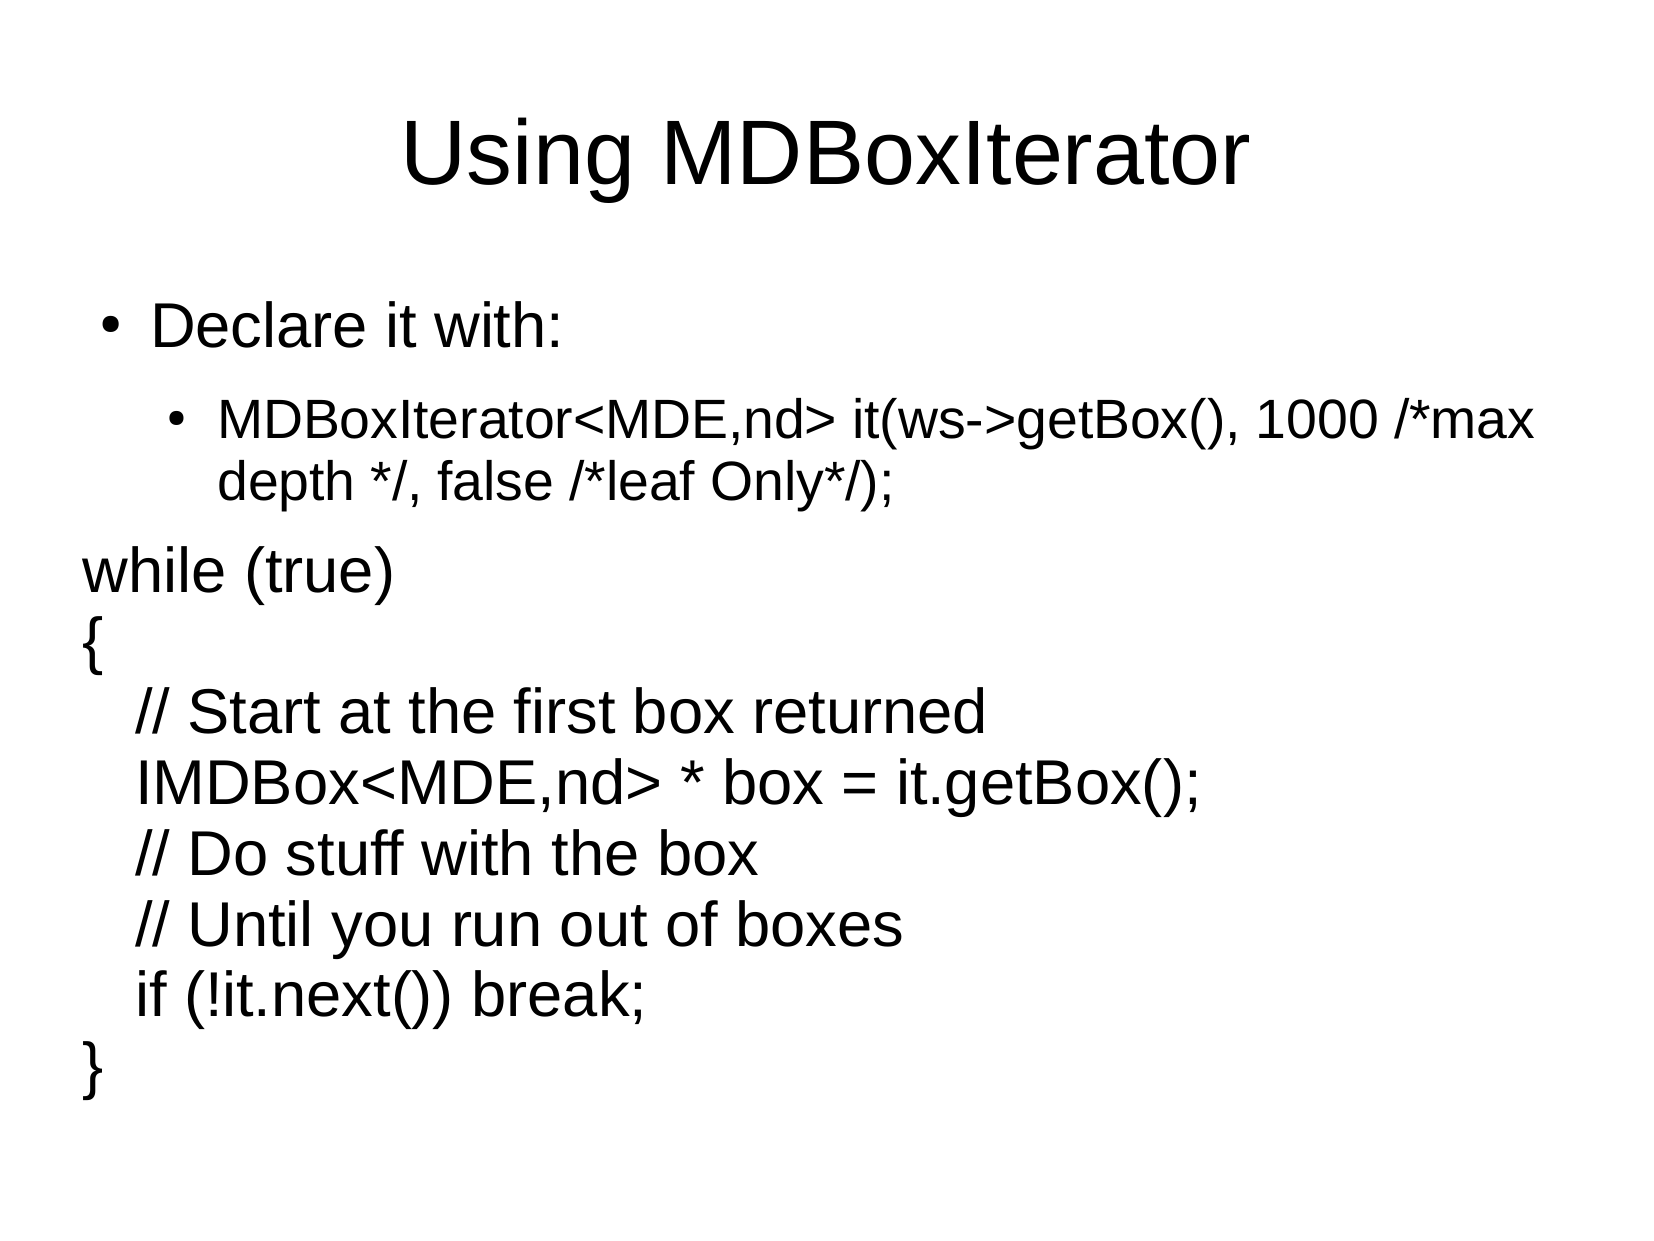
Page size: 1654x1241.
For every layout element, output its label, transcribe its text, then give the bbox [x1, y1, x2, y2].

title Using MDBoxIterator [82, 49, 1571, 257]
list Declare it with: MDBoxIterator<MDE,nd> it(ws->getBox(), 1000 /*max depth */, false /*leaf Only*/); while (true) { // Start at the first box returned IMDBox<MDE,nd> * box = it.getBox(); // Do stuff with the box // Until you run out of boxes if (!it.next()) break; } [82, 290, 1571, 1109]
